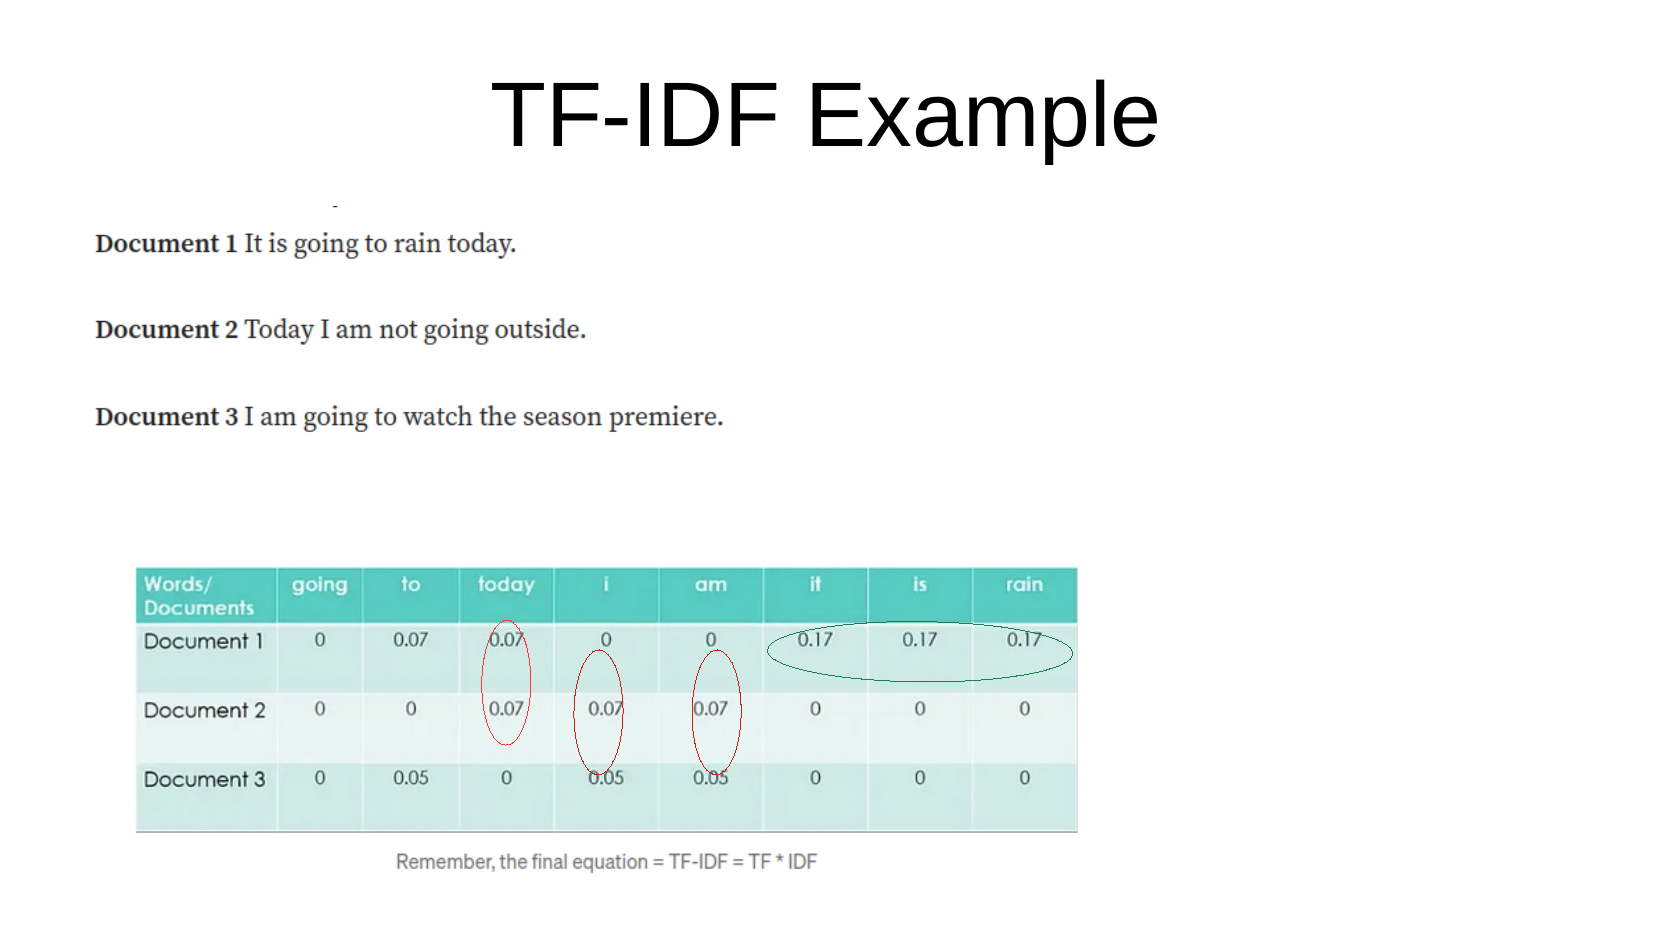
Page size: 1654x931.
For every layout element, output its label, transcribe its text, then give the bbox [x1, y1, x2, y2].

picture [71, 501, 1211, 901]
picture [29, 206, 865, 473]
title TF-IDF Example [82, 37, 1571, 193]
